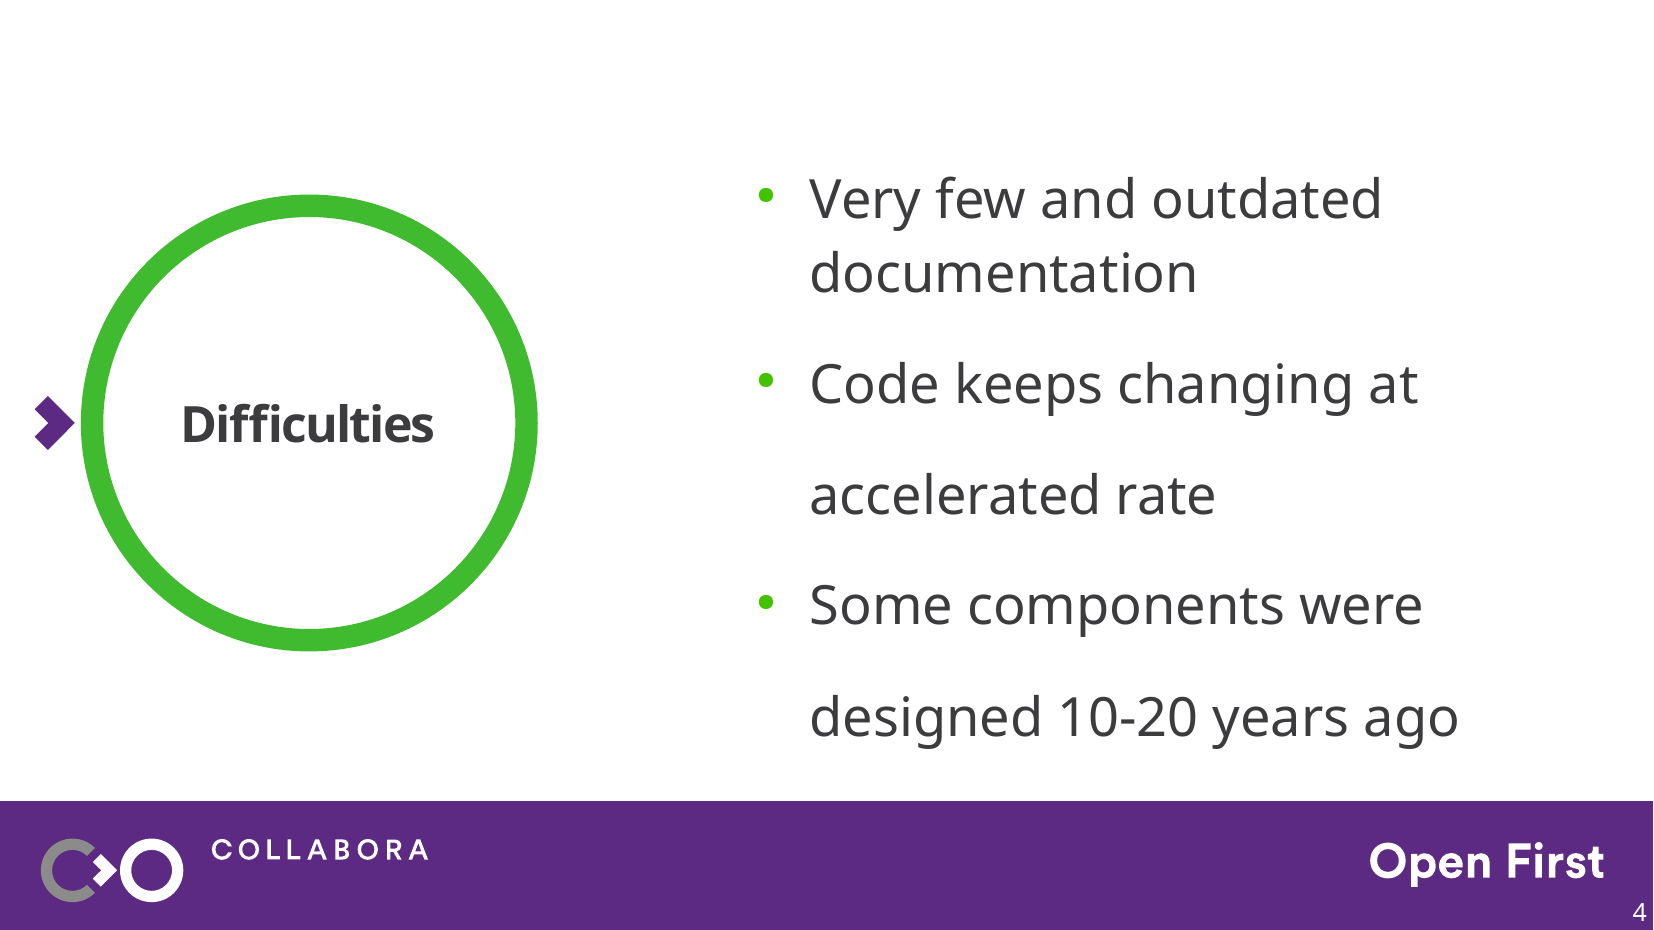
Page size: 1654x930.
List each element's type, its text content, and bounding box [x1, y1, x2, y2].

list Very few and outdated documentation Code keeps changing at accelerated rate Some components were designed 10-20 years ago [738, 160, 1614, 804]
title Difficulties [78, 194, 538, 652]
